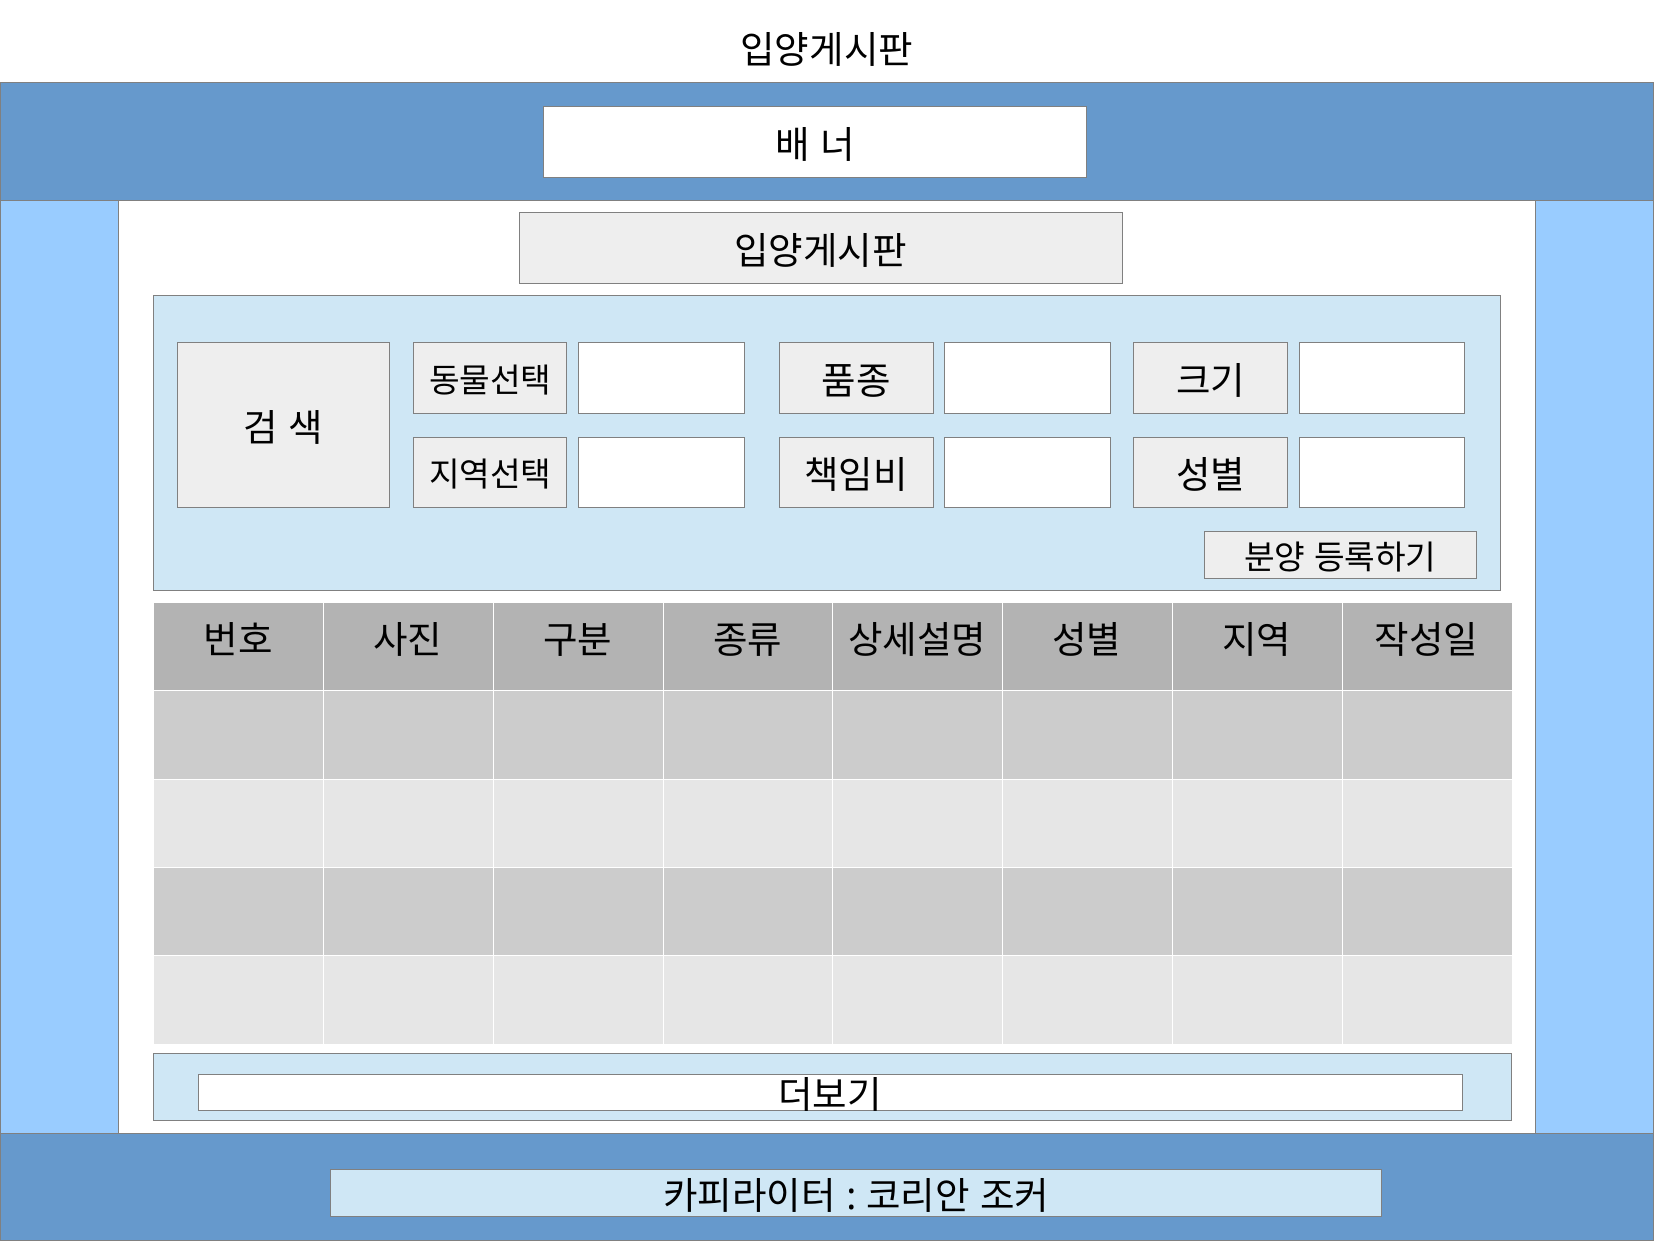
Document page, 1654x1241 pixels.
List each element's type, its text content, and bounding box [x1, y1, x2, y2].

table_cell [324, 956, 493, 1044]
table_cell [324, 868, 493, 955]
text_box 성별 [1133, 437, 1288, 508]
table_header 성별 [1003, 603, 1172, 690]
table_cell [494, 956, 663, 1044]
table_header 사진 [324, 603, 493, 690]
table_cell [1173, 868, 1342, 955]
table_cell [833, 780, 1002, 867]
table_header 구분 [494, 603, 663, 690]
table_cell [324, 691, 493, 779]
table_cell [664, 868, 832, 955]
table_header 지역 [1173, 603, 1342, 690]
text_box 입양게시판 [602, 13, 1052, 71]
table_cell [1003, 691, 1172, 779]
table_header 작성일 [1343, 603, 1512, 690]
table_cell [833, 691, 1002, 779]
table_cell [494, 691, 663, 779]
table_cell [1173, 956, 1342, 1044]
table_cell [664, 691, 832, 779]
table_cell [1343, 868, 1512, 955]
table_cell [664, 956, 832, 1044]
text_box 동물선택 [413, 342, 567, 414]
text_box 분양 등록하기 [1204, 531, 1477, 579]
table_cell [1343, 956, 1512, 1044]
text_box [0, 82, 1654, 1241]
text_box 카피라이터 : 코리안 조커 [330, 1169, 1382, 1217]
table_cell [154, 780, 323, 867]
table_cell [1003, 956, 1172, 1044]
table_cell [1343, 691, 1512, 779]
table_header 번호 [154, 603, 323, 690]
table_cell [324, 780, 493, 867]
table_cell [1173, 691, 1342, 779]
text_box 입양게시판 [519, 212, 1123, 284]
text_box 더보기 [198, 1074, 1463, 1111]
text_box 품종 [779, 342, 934, 414]
table_header 종류 [664, 603, 832, 690]
table_cell [154, 868, 323, 955]
table_cell [1003, 868, 1172, 955]
table_cell [494, 868, 663, 955]
table_cell [833, 868, 1002, 955]
table_cell [154, 956, 323, 1044]
table_cell [494, 780, 663, 867]
table_cell [1003, 780, 1172, 867]
table_cell [833, 956, 1002, 1044]
text_box 검 색 [177, 342, 390, 508]
table_cell [1343, 780, 1512, 867]
text_box 지역선택 [413, 437, 567, 508]
table_header 상세설명 [833, 603, 1002, 690]
text_box 배 너 [543, 106, 1087, 178]
text_box 책임비 [779, 437, 934, 508]
table_cell [664, 780, 832, 867]
table_cell [1173, 780, 1342, 867]
text_box 크기 [1133, 342, 1288, 414]
table_cell [154, 691, 323, 779]
